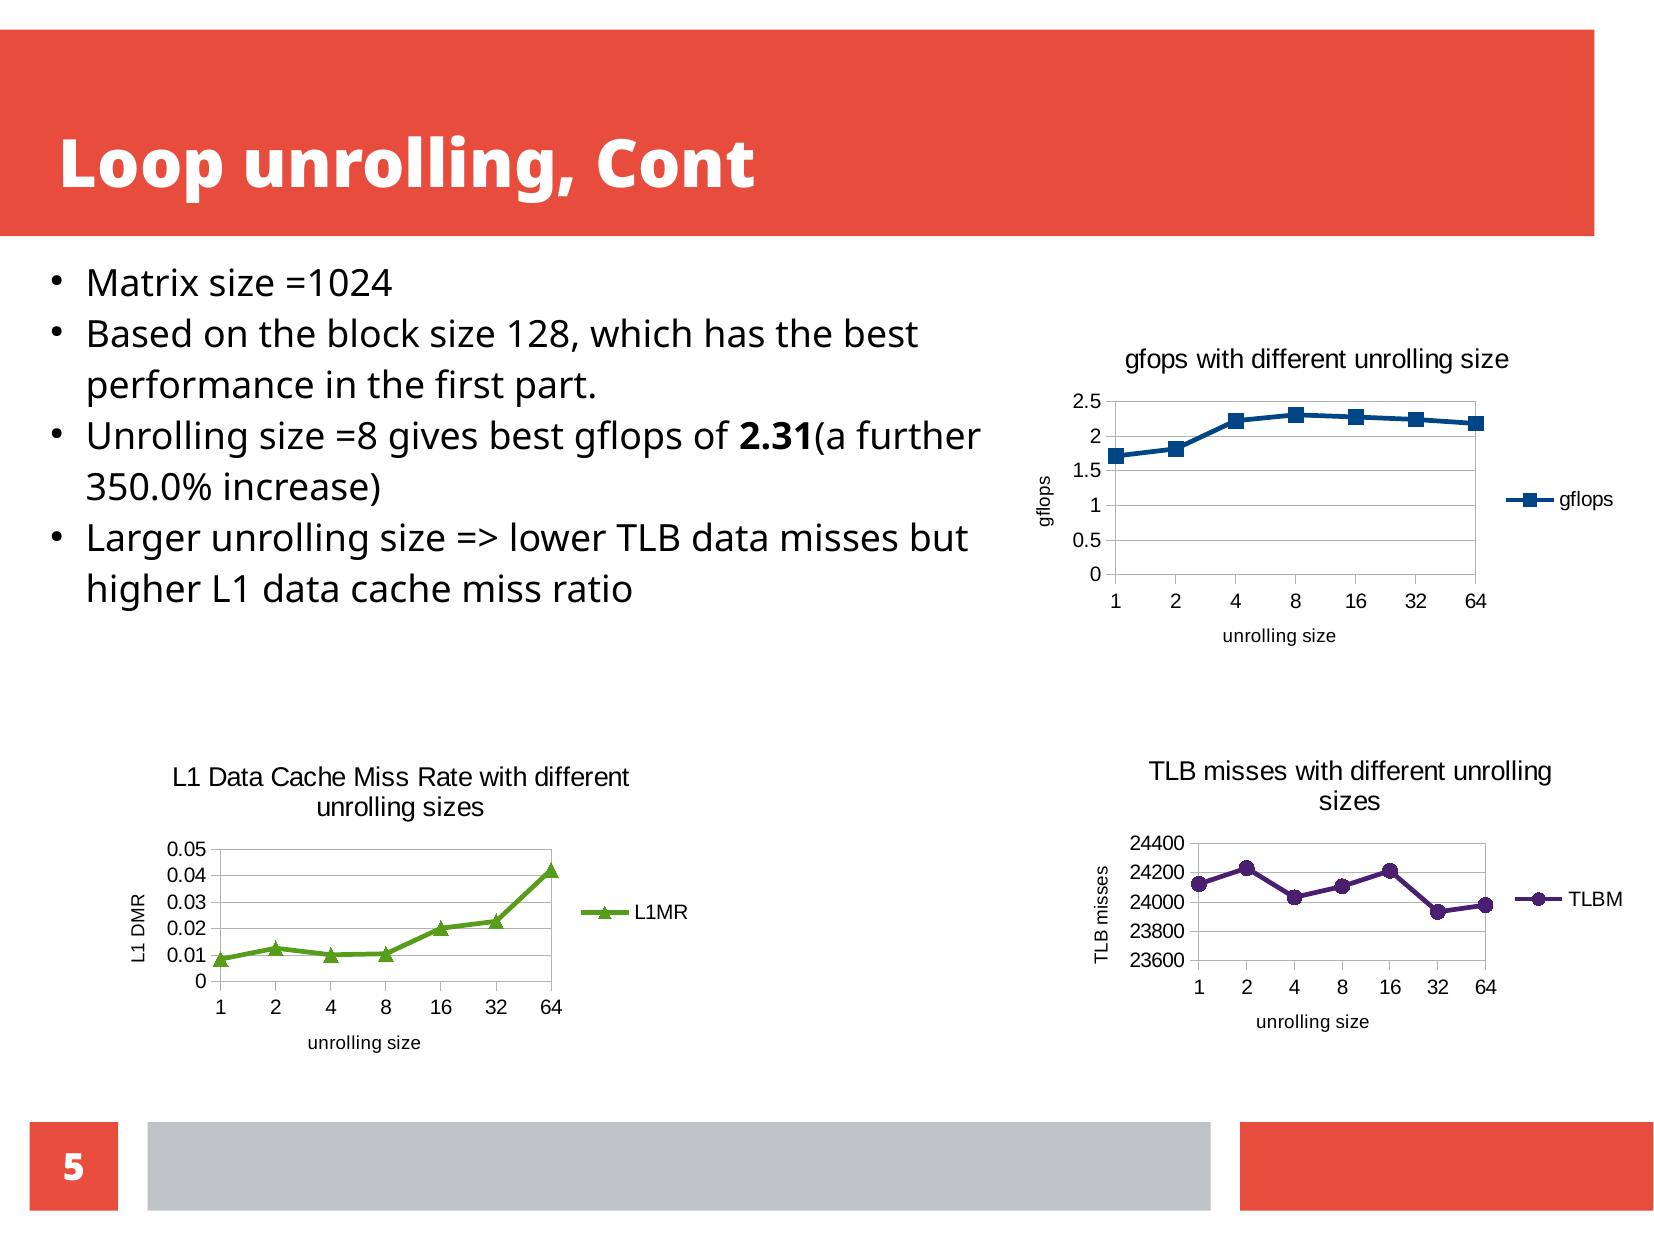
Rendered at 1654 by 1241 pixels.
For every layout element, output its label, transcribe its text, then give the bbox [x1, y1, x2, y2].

title Loop unrolling, Cont [59, 59, 1595, 207]
chart [1058, 734, 1643, 1064]
text_box Matrix size =1024 Based on the block size 128, which has the best performance in the first part. Unrolling size =8 gives best gflops of 2.31(a further 350.0% increase) Larger unrolling size => lower TLB data misses but higher L1 data cache miss ratio [35, 249, 1013, 742]
chart [94, 742, 707, 1085]
chart [1013, 321, 1634, 679]
